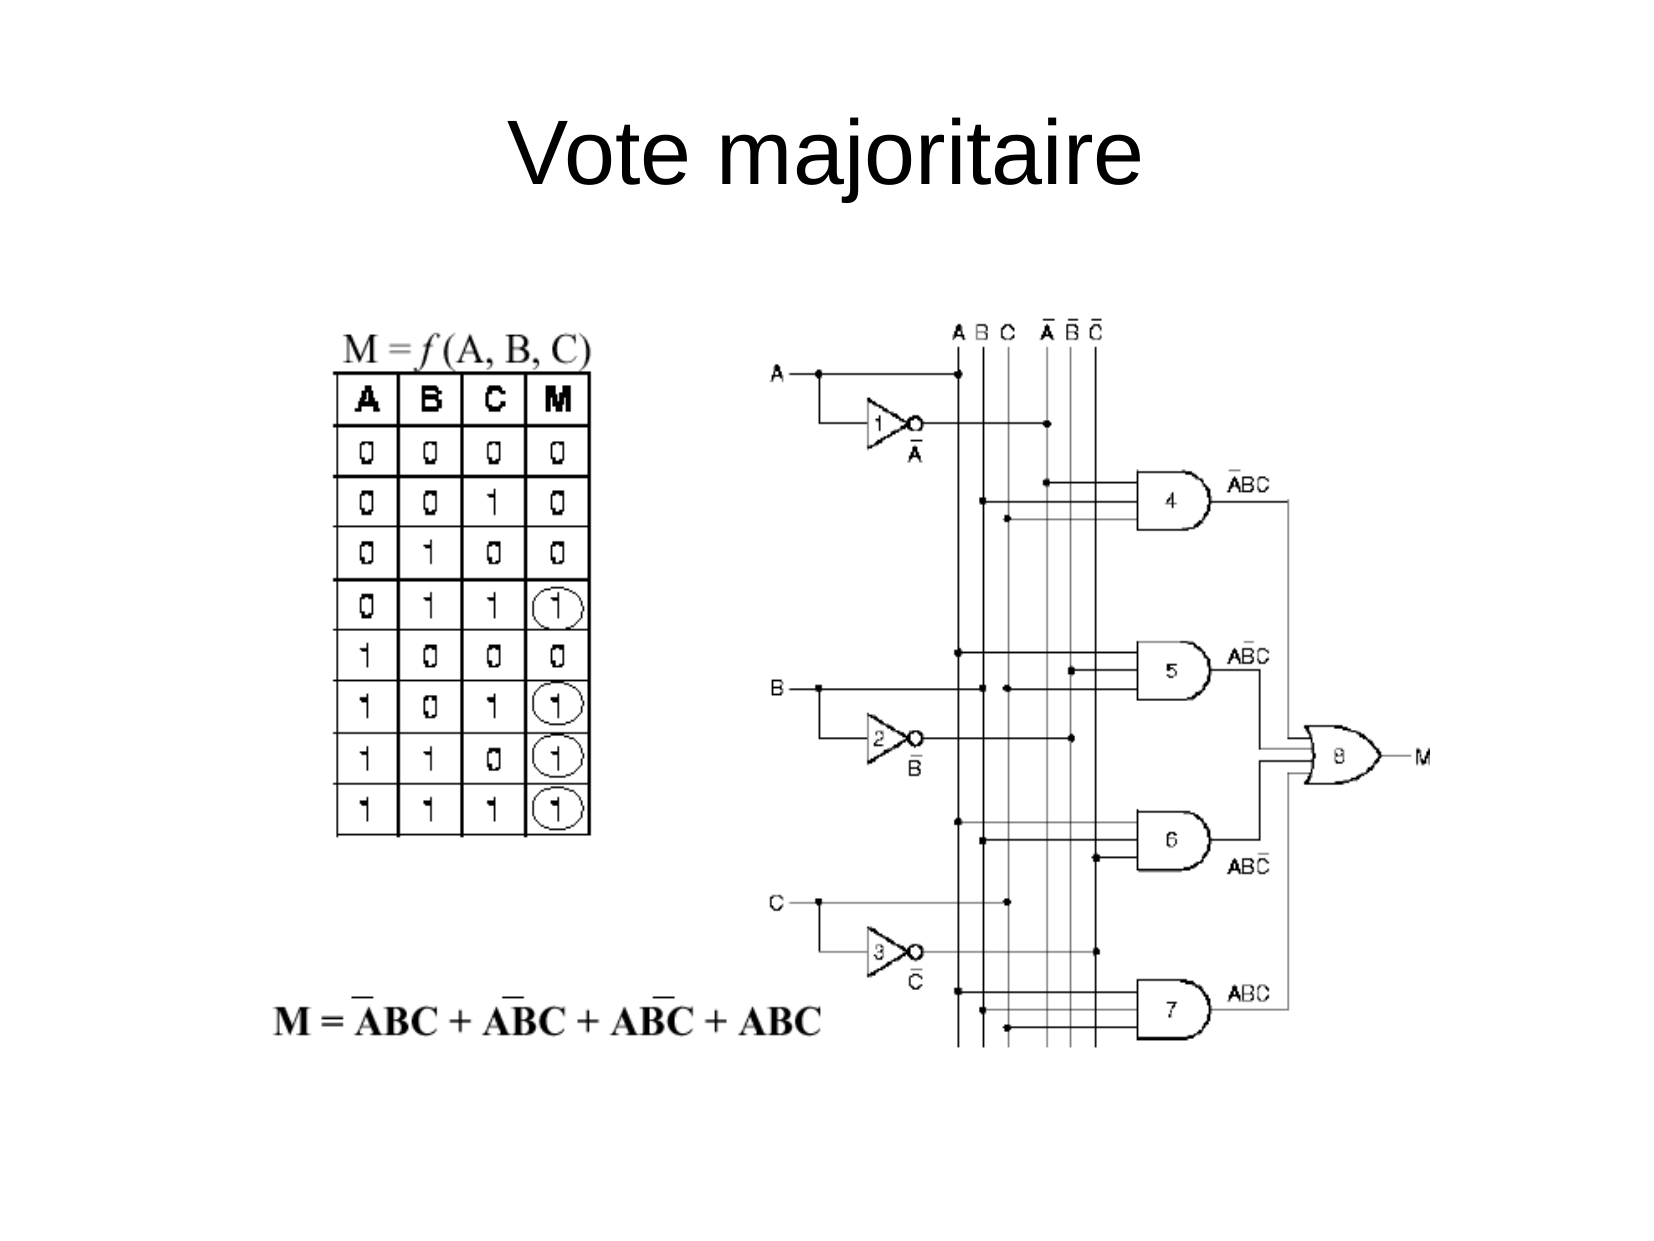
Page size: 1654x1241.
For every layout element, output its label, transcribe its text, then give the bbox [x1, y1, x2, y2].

title Vote majoritaire [82, 49, 1571, 257]
picture [248, 307, 1430, 1067]
